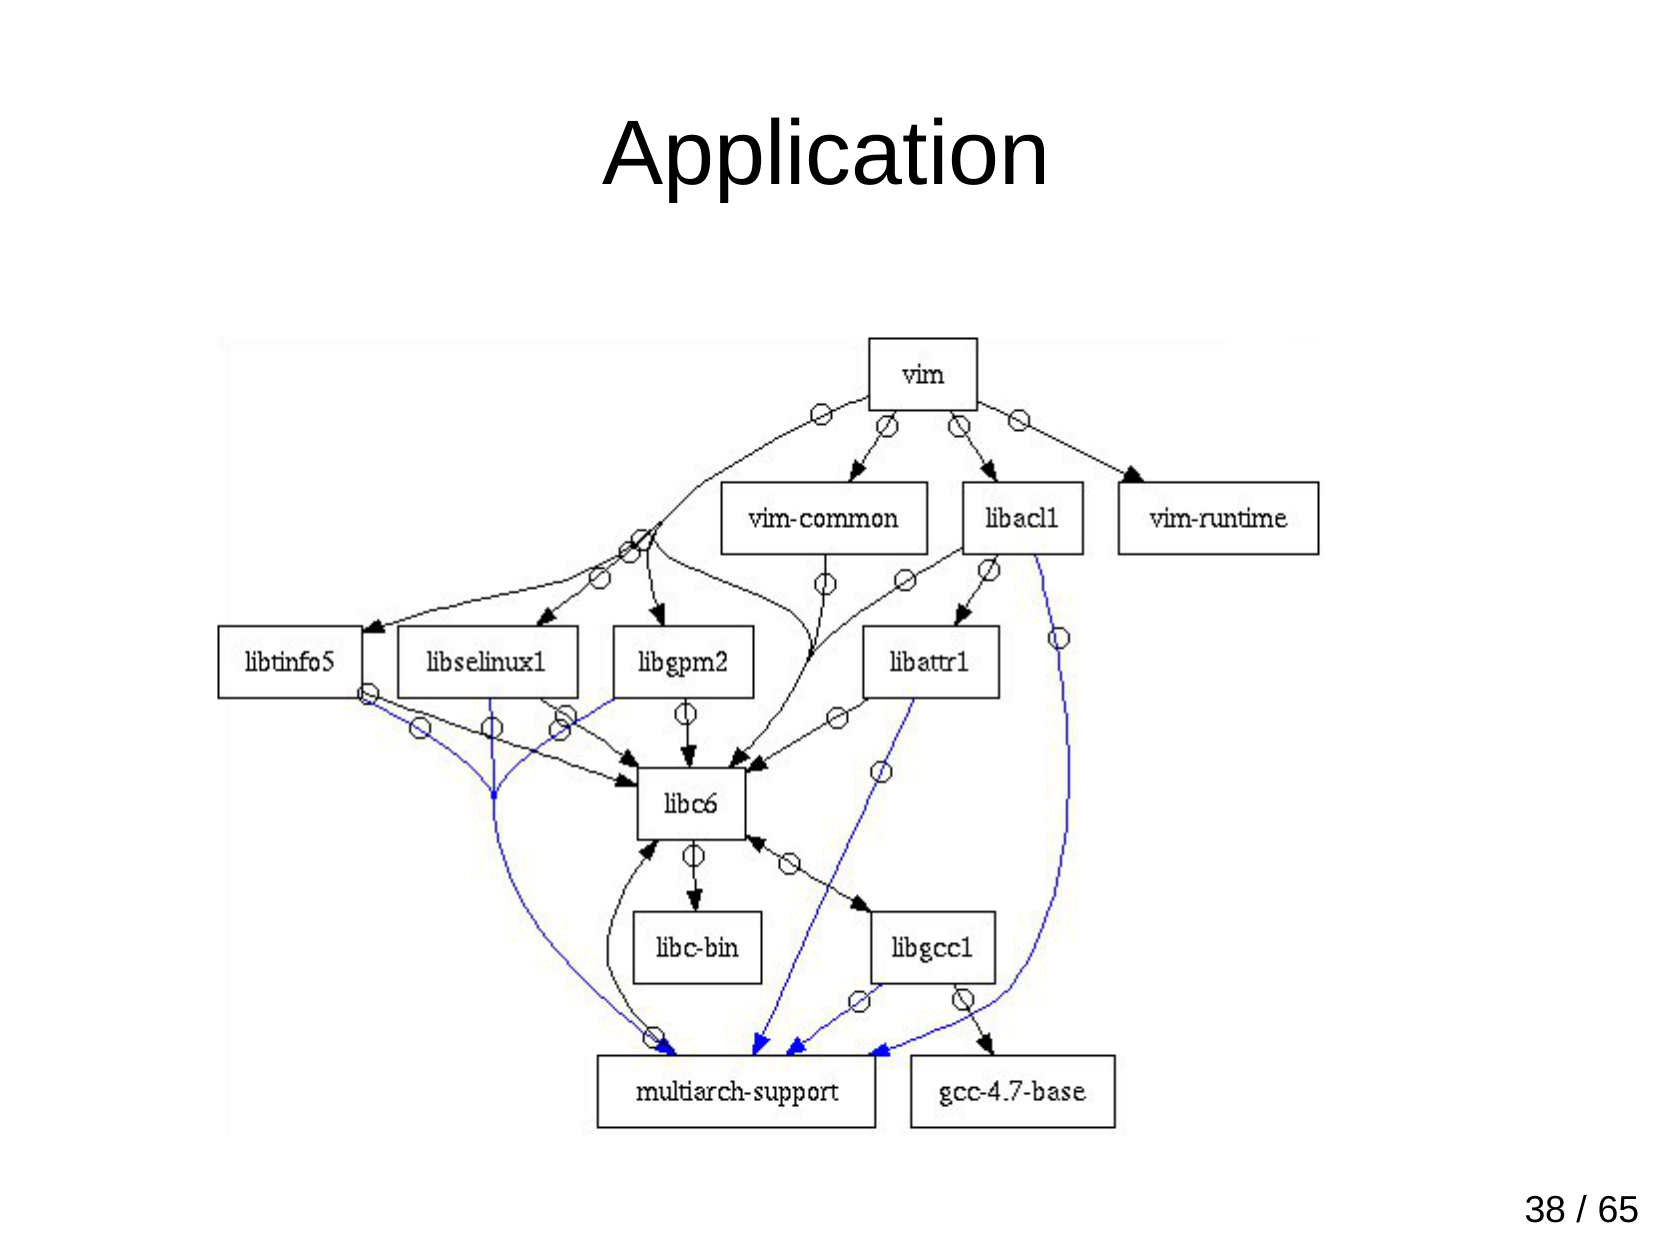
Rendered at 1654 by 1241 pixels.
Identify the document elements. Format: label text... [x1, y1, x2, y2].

text_box <number> / 65 [1380, 1181, 1654, 1238]
picture [212, 330, 1328, 1137]
title Application [82, 49, 1571, 257]
